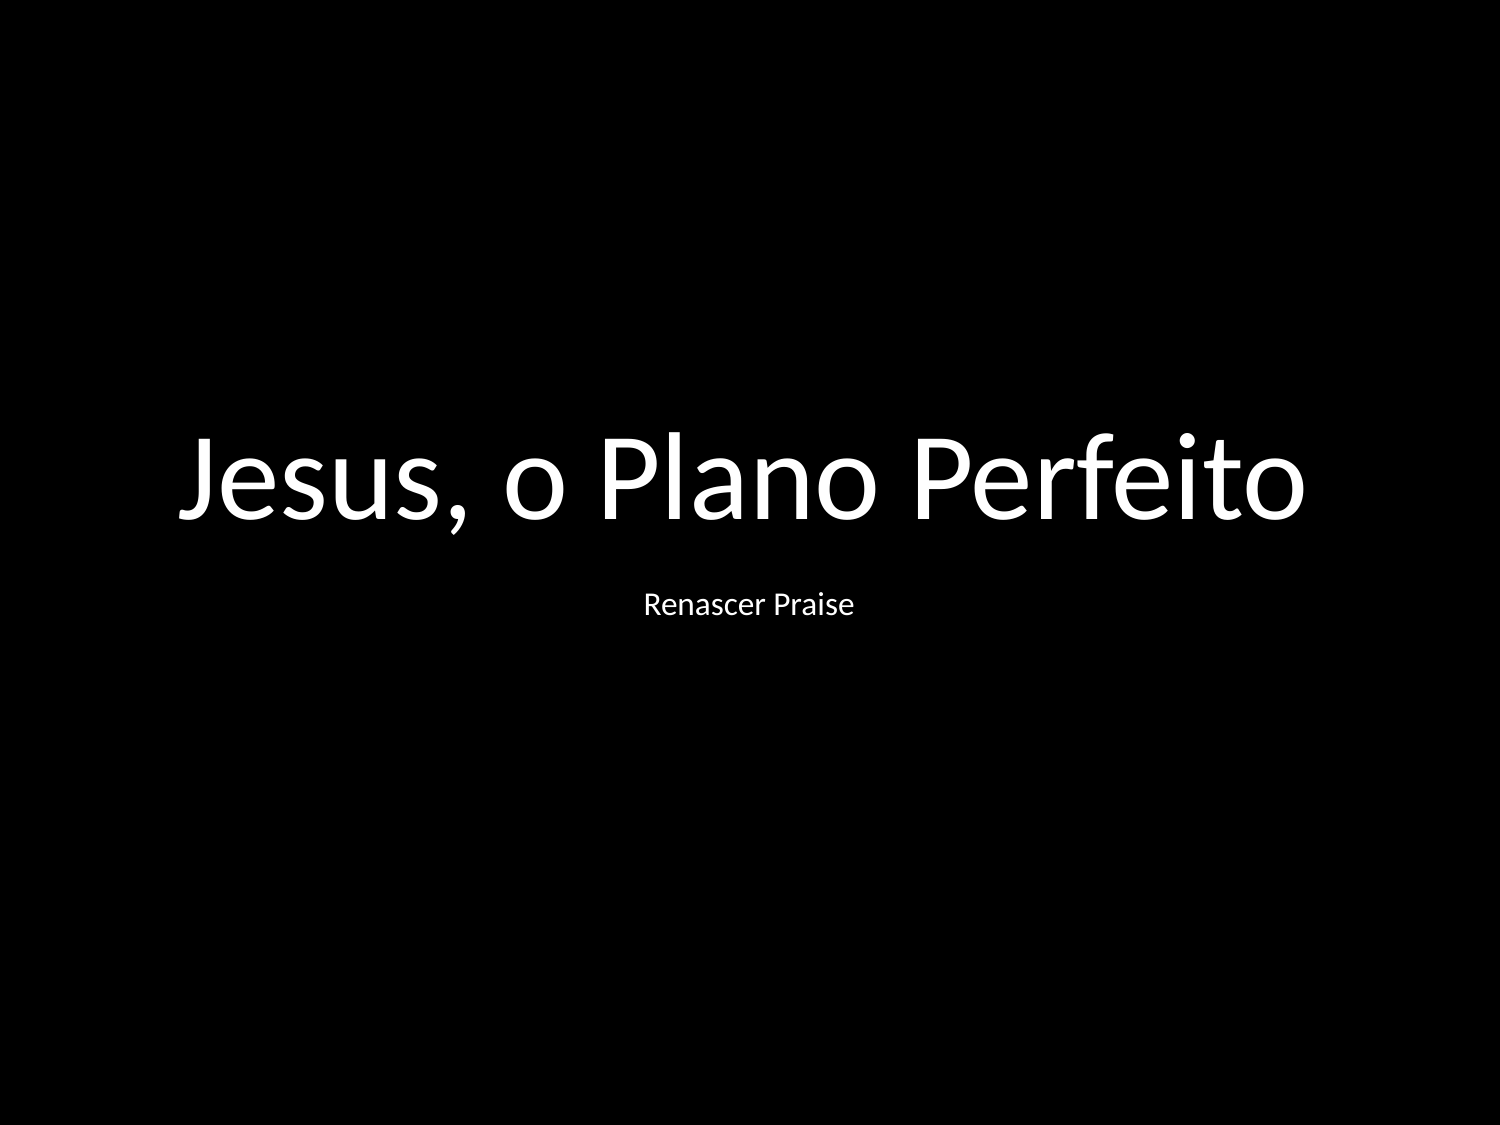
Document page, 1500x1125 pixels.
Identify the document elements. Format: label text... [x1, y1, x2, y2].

subtitle Renascer Praise [224, 574, 1275, 863]
title Jesus, o Plano Perfeito [35, 349, 1453, 591]
